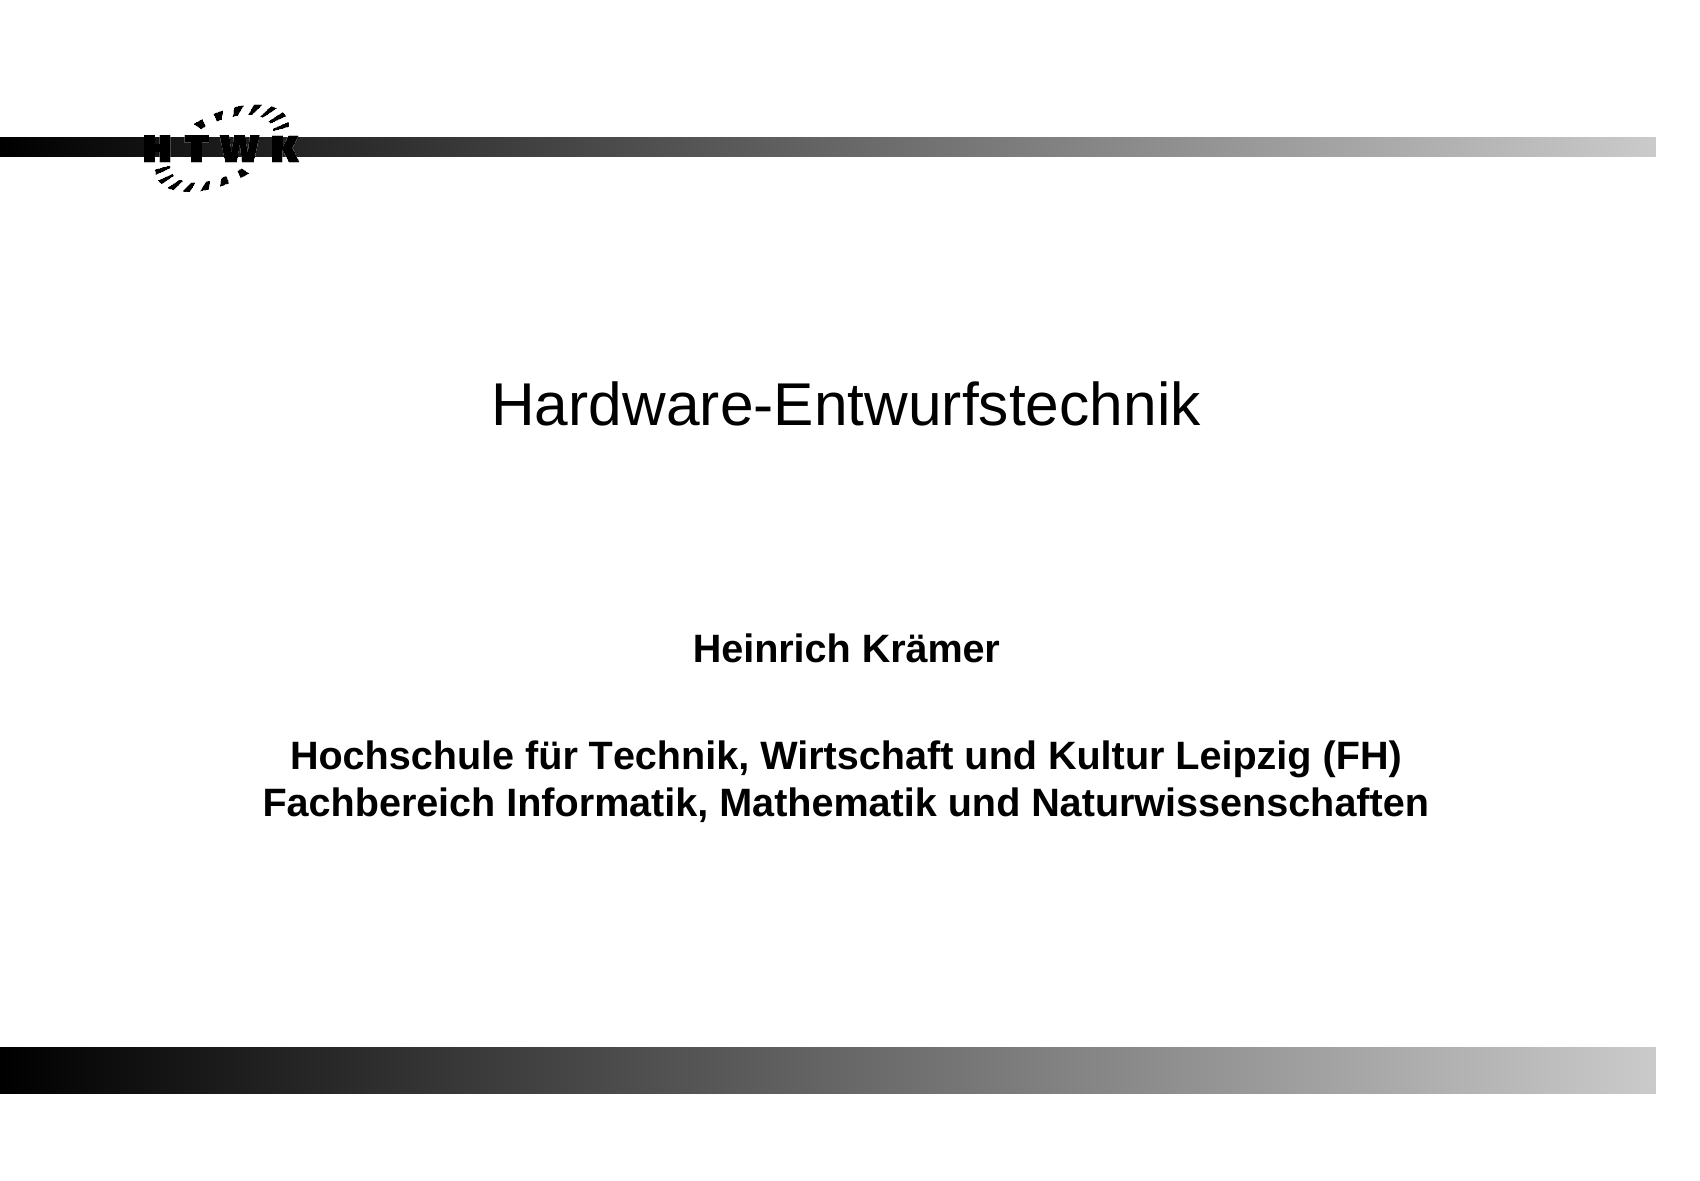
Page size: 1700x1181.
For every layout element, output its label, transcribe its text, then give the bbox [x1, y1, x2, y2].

picture [137, 96, 308, 199]
text_box [0, 137, 137, 157]
text_box [308, 137, 1656, 157]
list Heinrich Krämer Hochschule für Technik, Wirtschaft und Kultur Leipzig (FH) Fachbereich Informatik, Mathematik und Naturwissenschaften [84, 615, 1610, 900]
title Hardware-Entwurfstechnik [179, 348, 1514, 454]
text_box [0, 1047, 1656, 1094]
